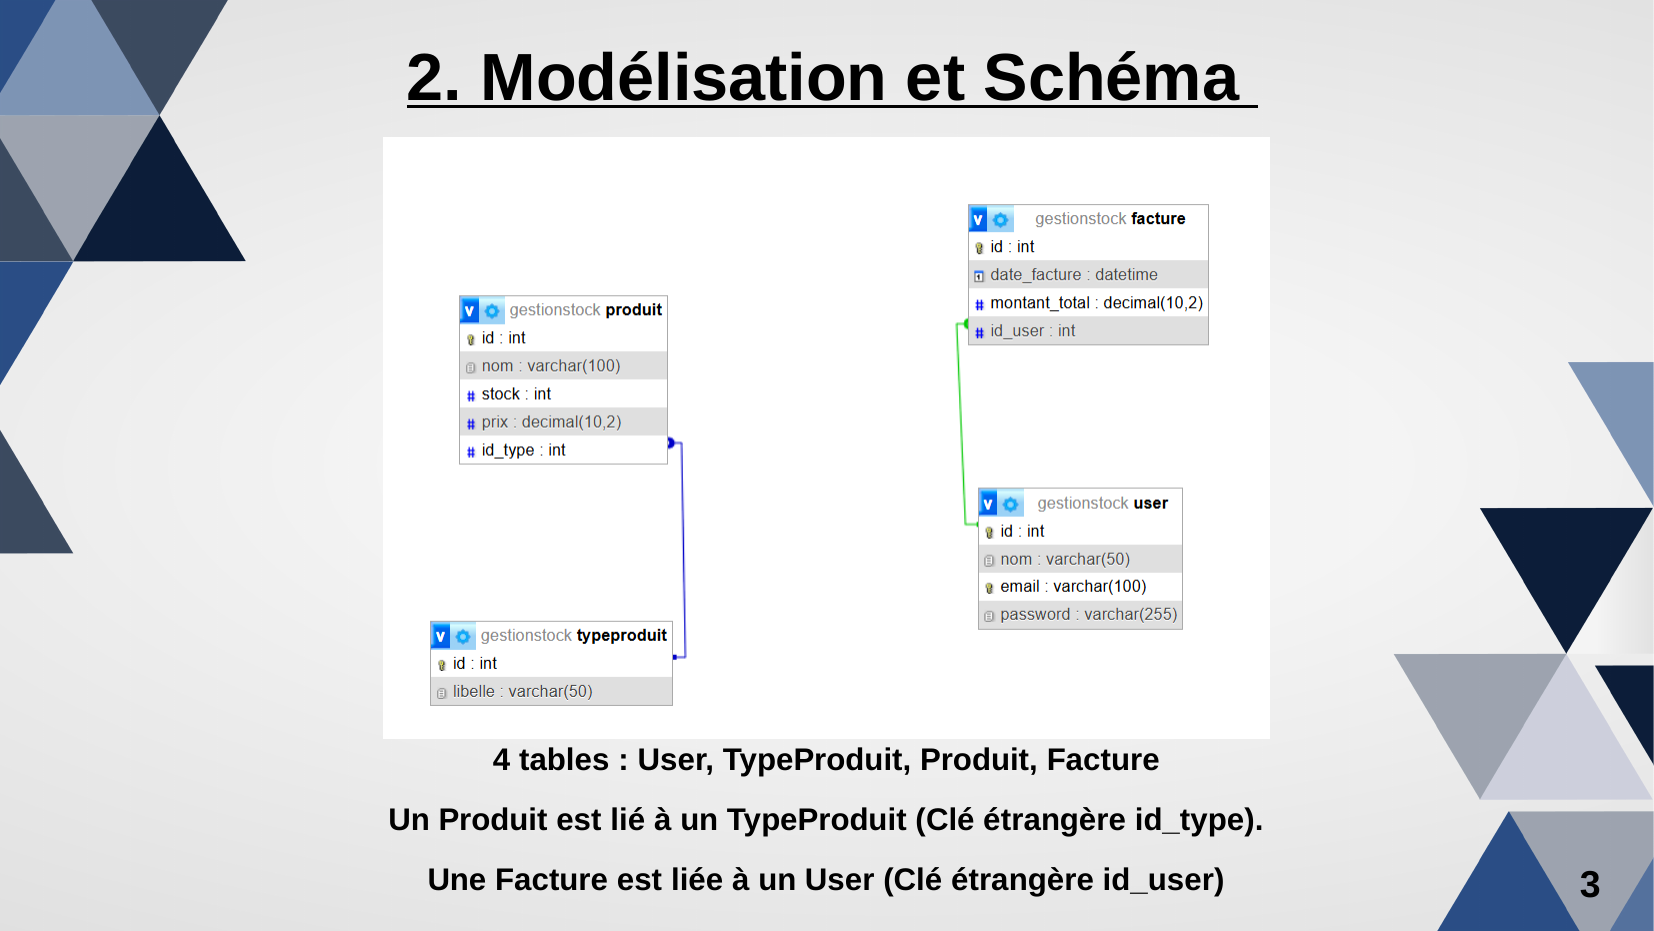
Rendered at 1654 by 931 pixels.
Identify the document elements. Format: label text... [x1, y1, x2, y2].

title 2. Modélisation et Schéma [88, 0, 1577, 156]
picture [0, 0, 1654, 744]
text_box 3 [1564, 856, 1654, 931]
subtitle 4 tables : User, TypeProduit, Produit, Facture Un Produit est lié à un TypeProduit (Clé étrangère id_type). Une Facture est liée à un User (Clé étrangère id_user) [0, 744, 1654, 931]
